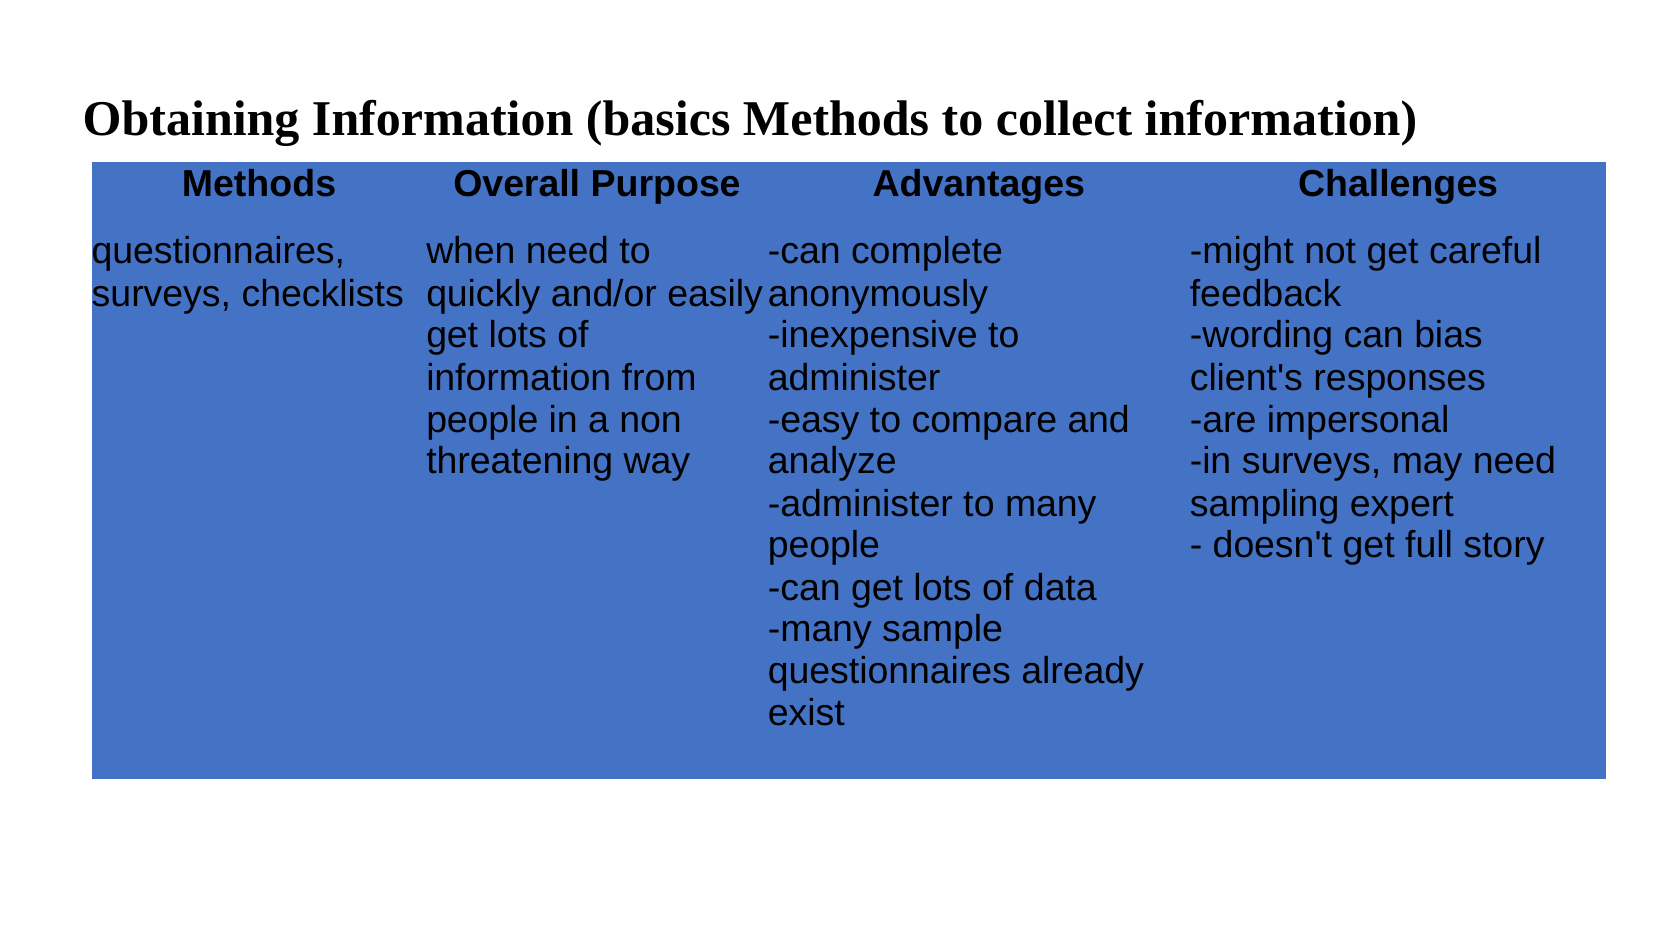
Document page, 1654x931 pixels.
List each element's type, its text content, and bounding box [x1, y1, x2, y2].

table_header Methods [92, 162, 426, 230]
title Obtaining Information (basics Methods to collect information) [82, 67, 1477, 154]
table_cell -can complete anonymously -inexpensive to administer -easy to compare and analyze -administer to many people -can get lots of data -many sample questionnaires already exist [768, 230, 1190, 779]
table_cell when need to quickly and/or easily get lots of information from people in a non threatening way [426, 230, 768, 779]
table_header Overall Purpose [426, 162, 768, 230]
table_header Challenges [1190, 162, 1606, 230]
table_header Advantages [768, 162, 1190, 230]
table_cell questionnaires, surveys, checklists [92, 230, 426, 779]
table_cell -might not get careful feedback -wording can bias client's responses -are impersonal -in surveys, may need sampling expert - doesn't get full story [1190, 230, 1606, 779]
